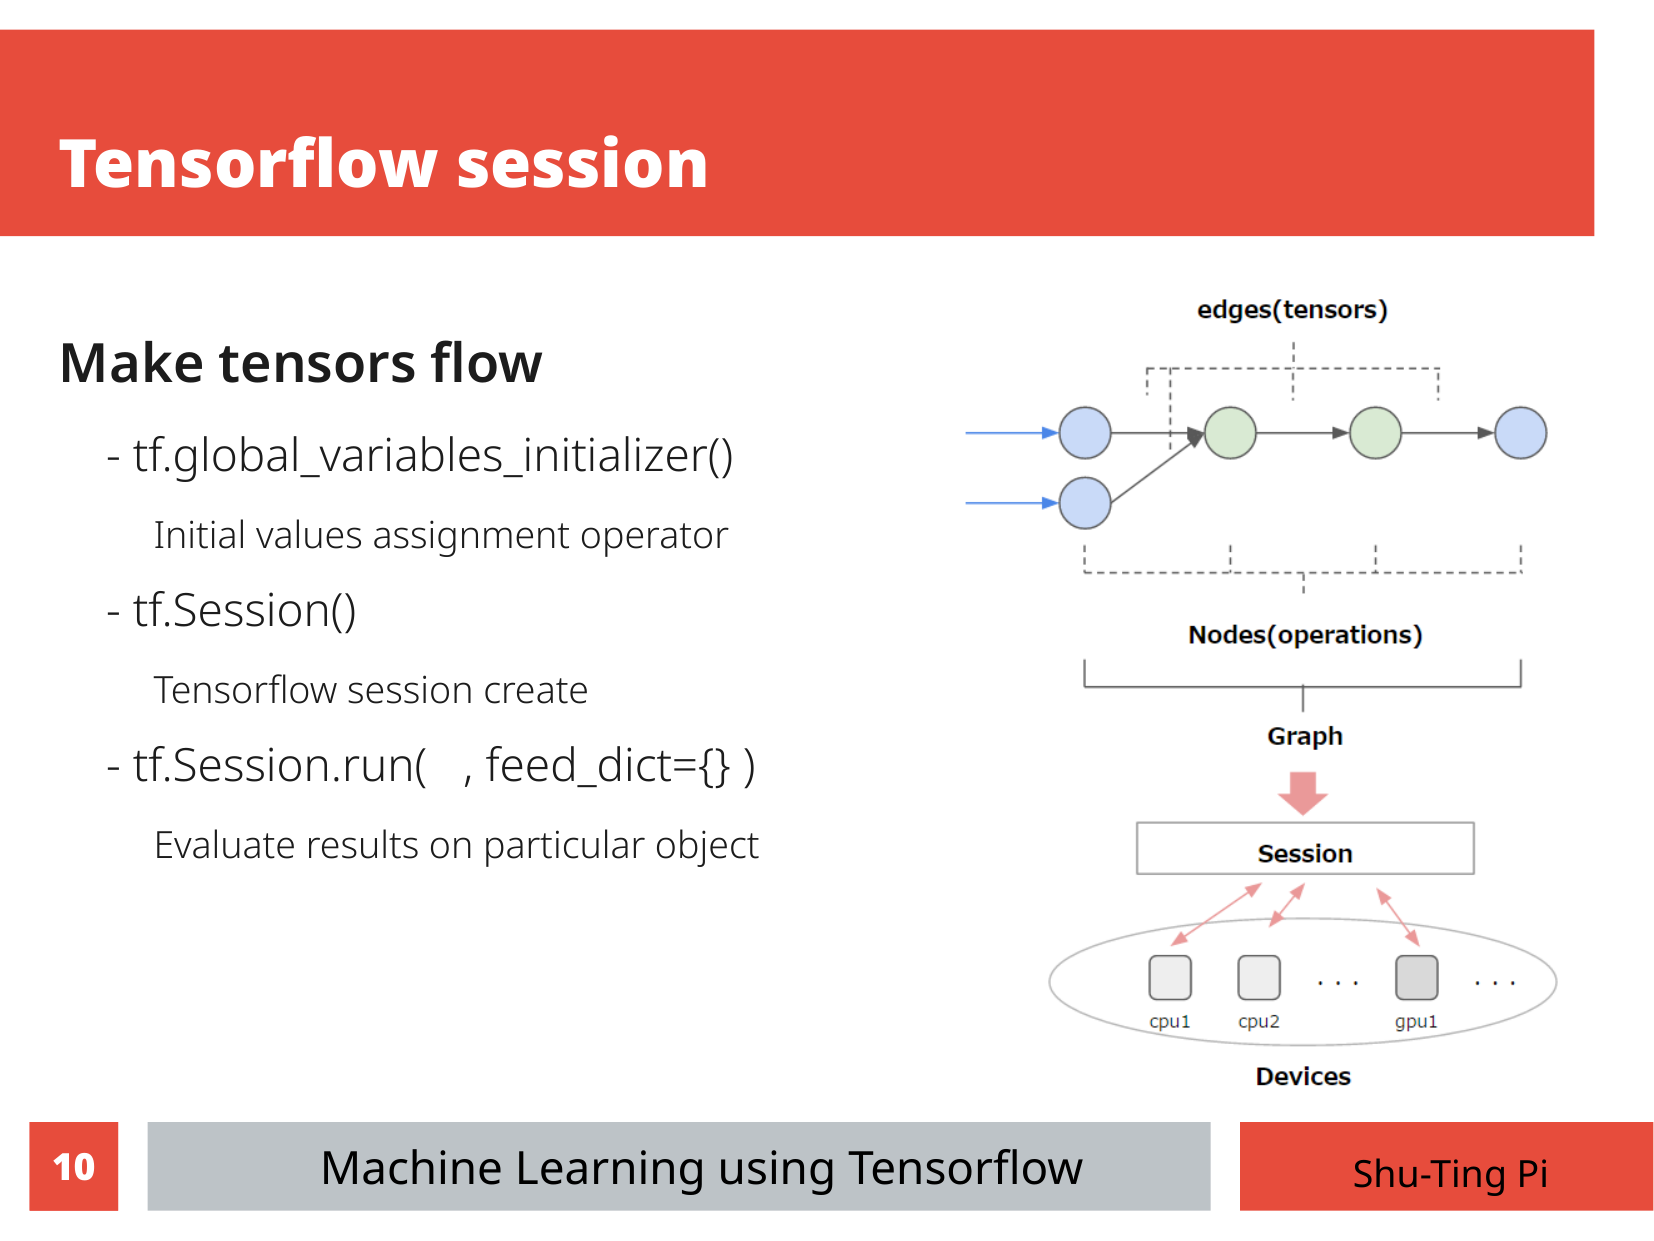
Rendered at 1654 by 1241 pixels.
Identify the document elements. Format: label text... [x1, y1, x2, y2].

text_box Shu-Ting Pi [1338, 1140, 1573, 1203]
text_box Machine Learning using Tensorflow [305, 1128, 1191, 1241]
picture [952, 282, 1618, 1109]
list Make tensors flow - tf.global_variables_initializer() Initial values assignment operator - tf.Session() Tensorflow session create - tf.Session.run( , feed_dict={} ) Evaluate results on particular object [59, 324, 952, 1093]
title Tensorflow session [59, 59, 1595, 207]
